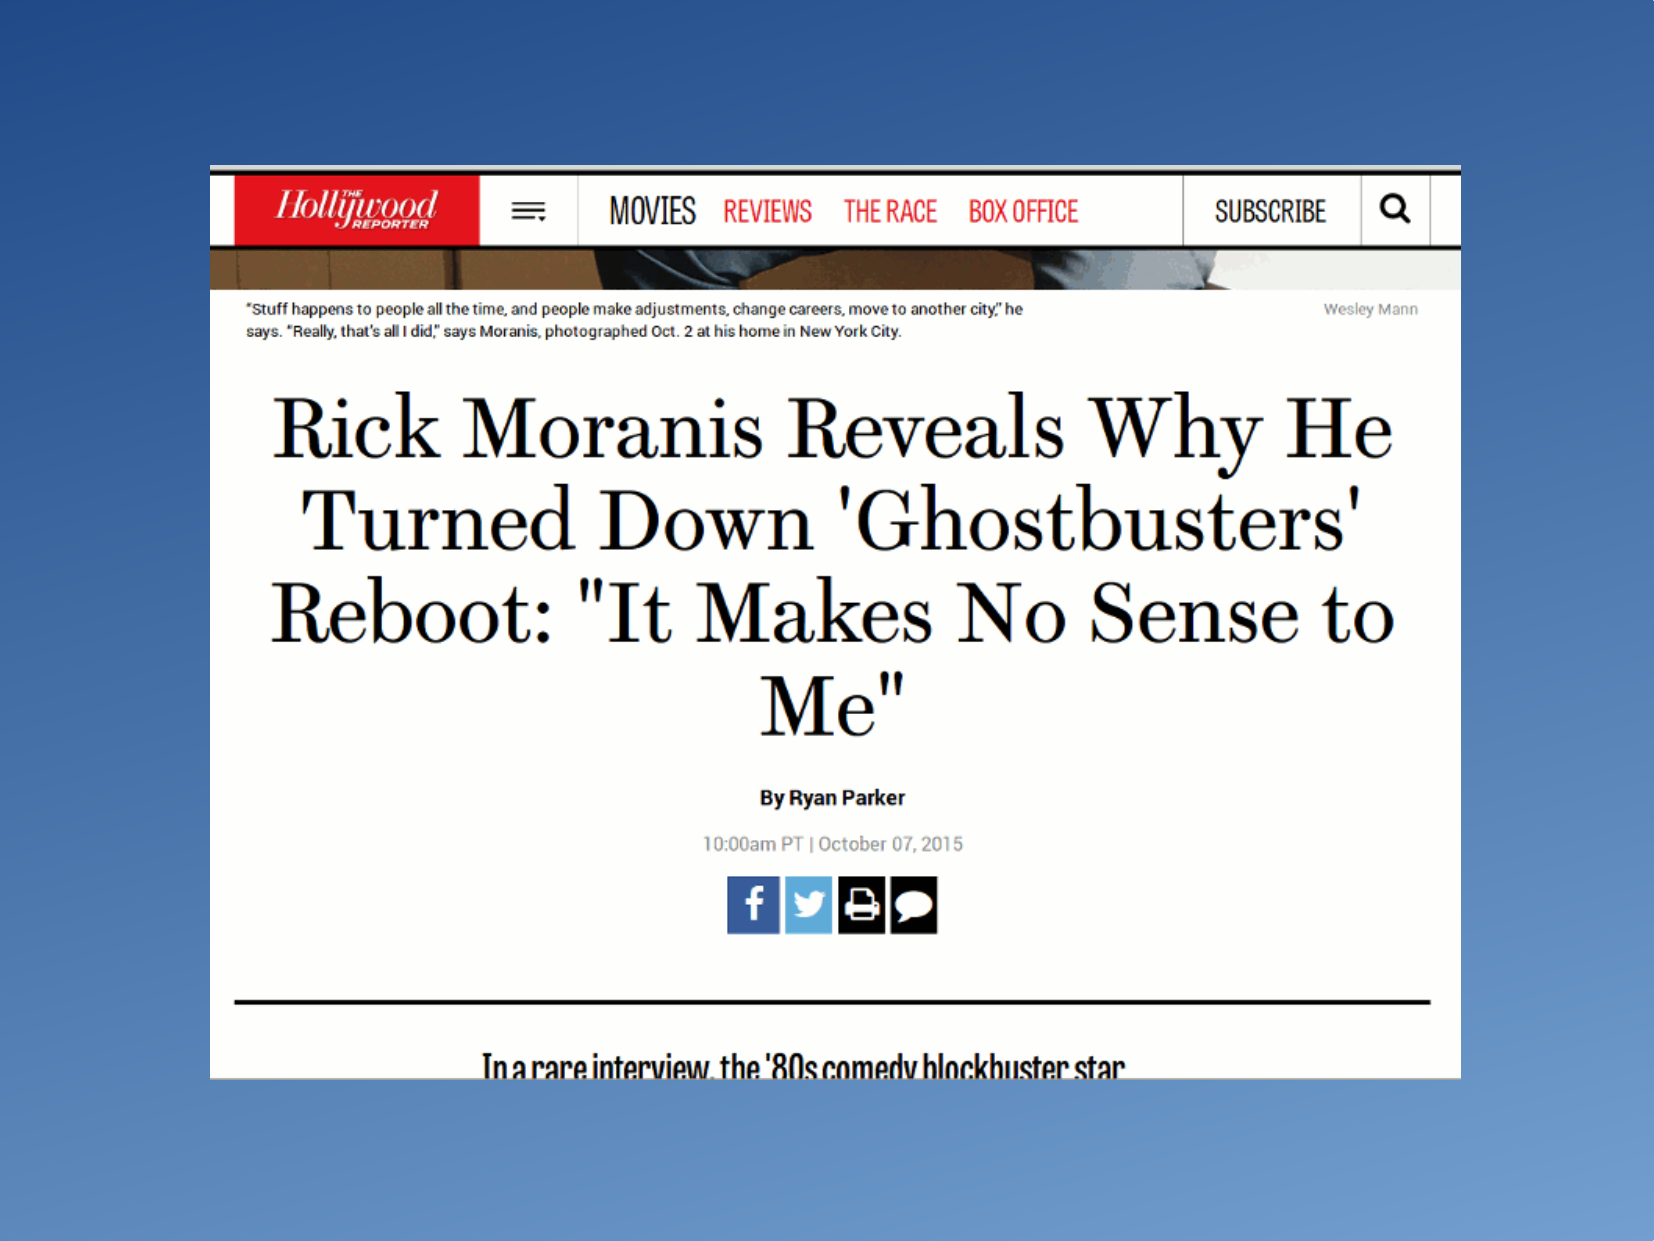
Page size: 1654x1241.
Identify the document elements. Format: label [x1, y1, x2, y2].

picture [210, 165, 1461, 1081]
